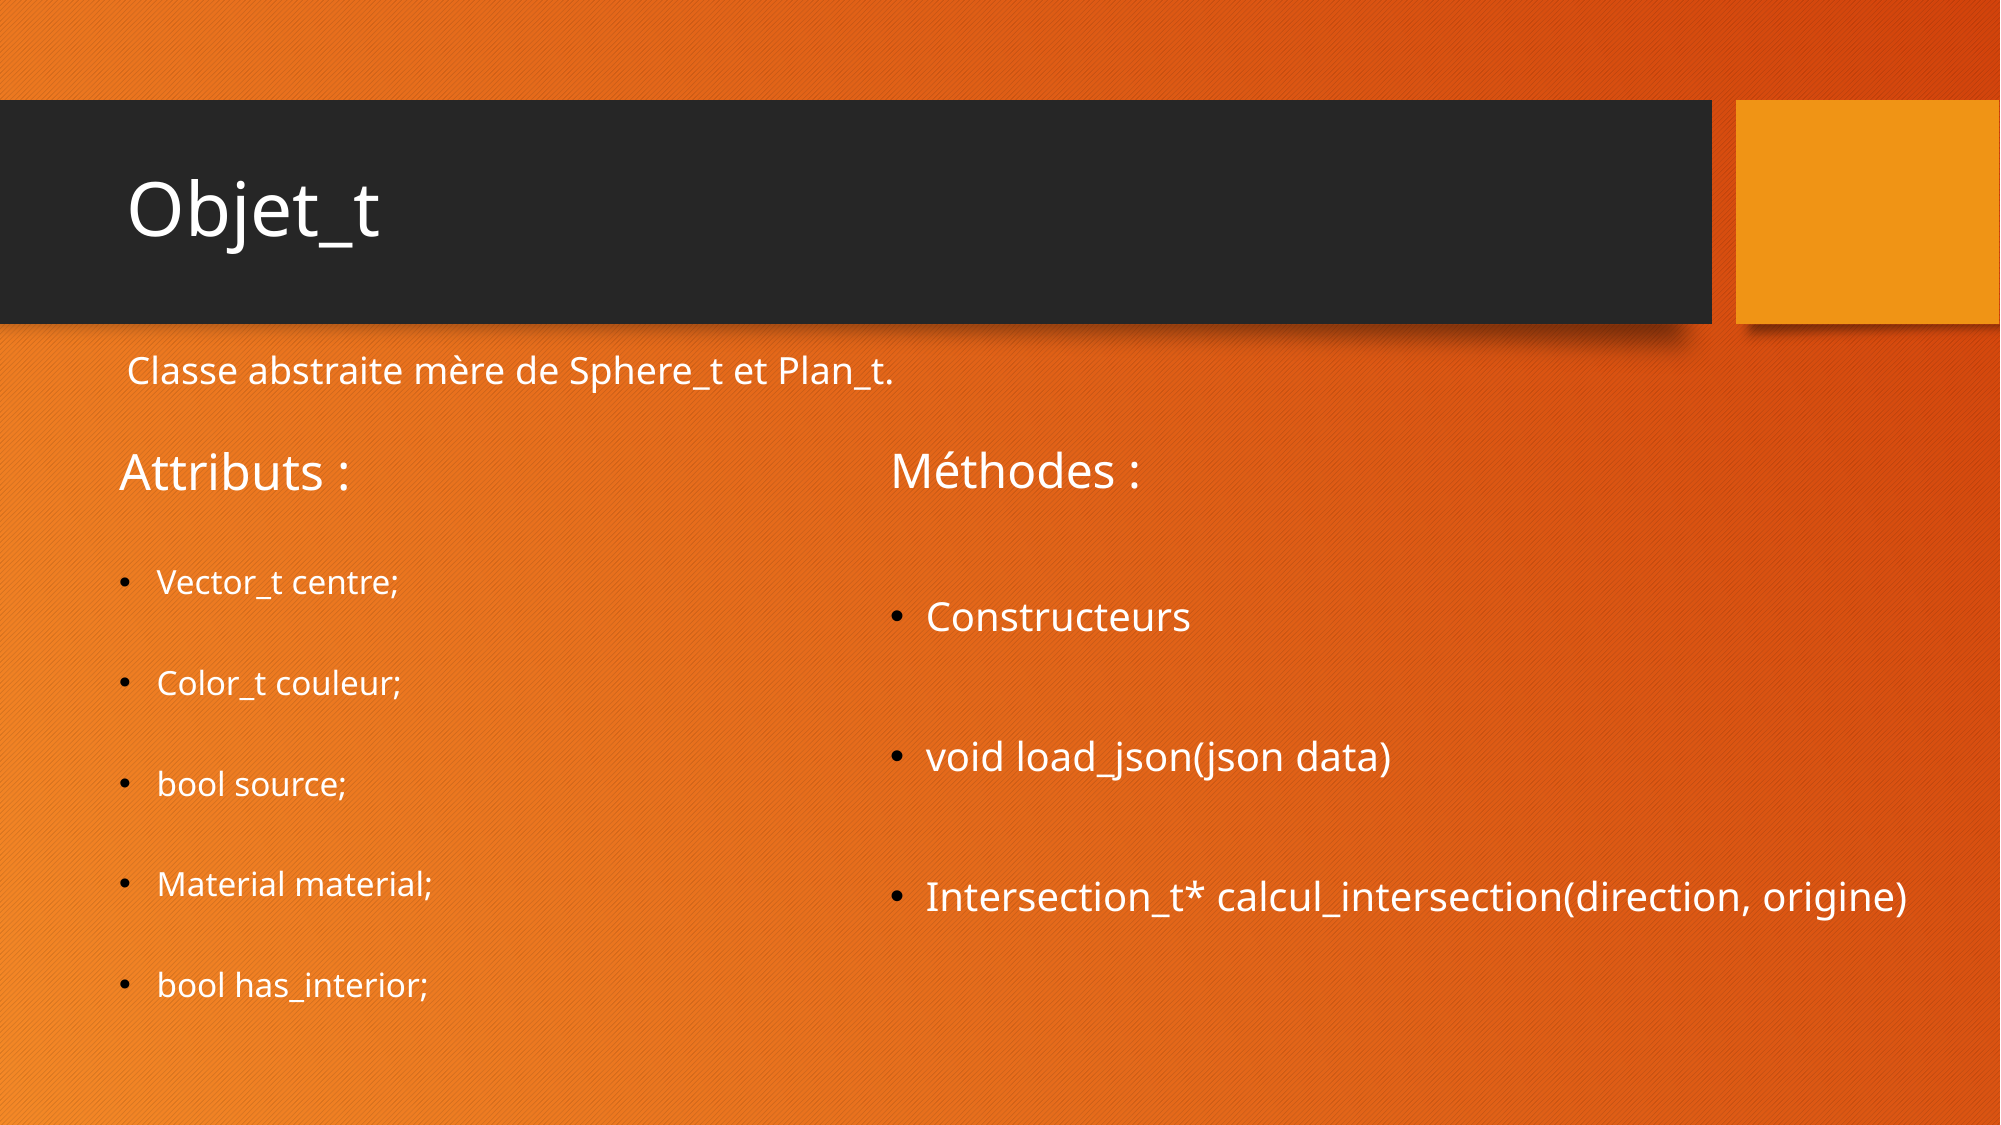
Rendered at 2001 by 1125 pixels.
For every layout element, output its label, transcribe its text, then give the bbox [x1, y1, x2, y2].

title Objet_t [111, 123, 1689, 301]
list Attributs : Vector_t centre; Color_t couleur; bool source; Material material; bool has_interior; [104, 439, 875, 1031]
list Méthodes : Constructeurs void load_json(json data) Intersection_t* calcul_intersection(direction, origine) [874, 440, 1960, 1031]
text_box Classe abstraite mère de Sphere_t et Plan_t. [111, 339, 1735, 401]
